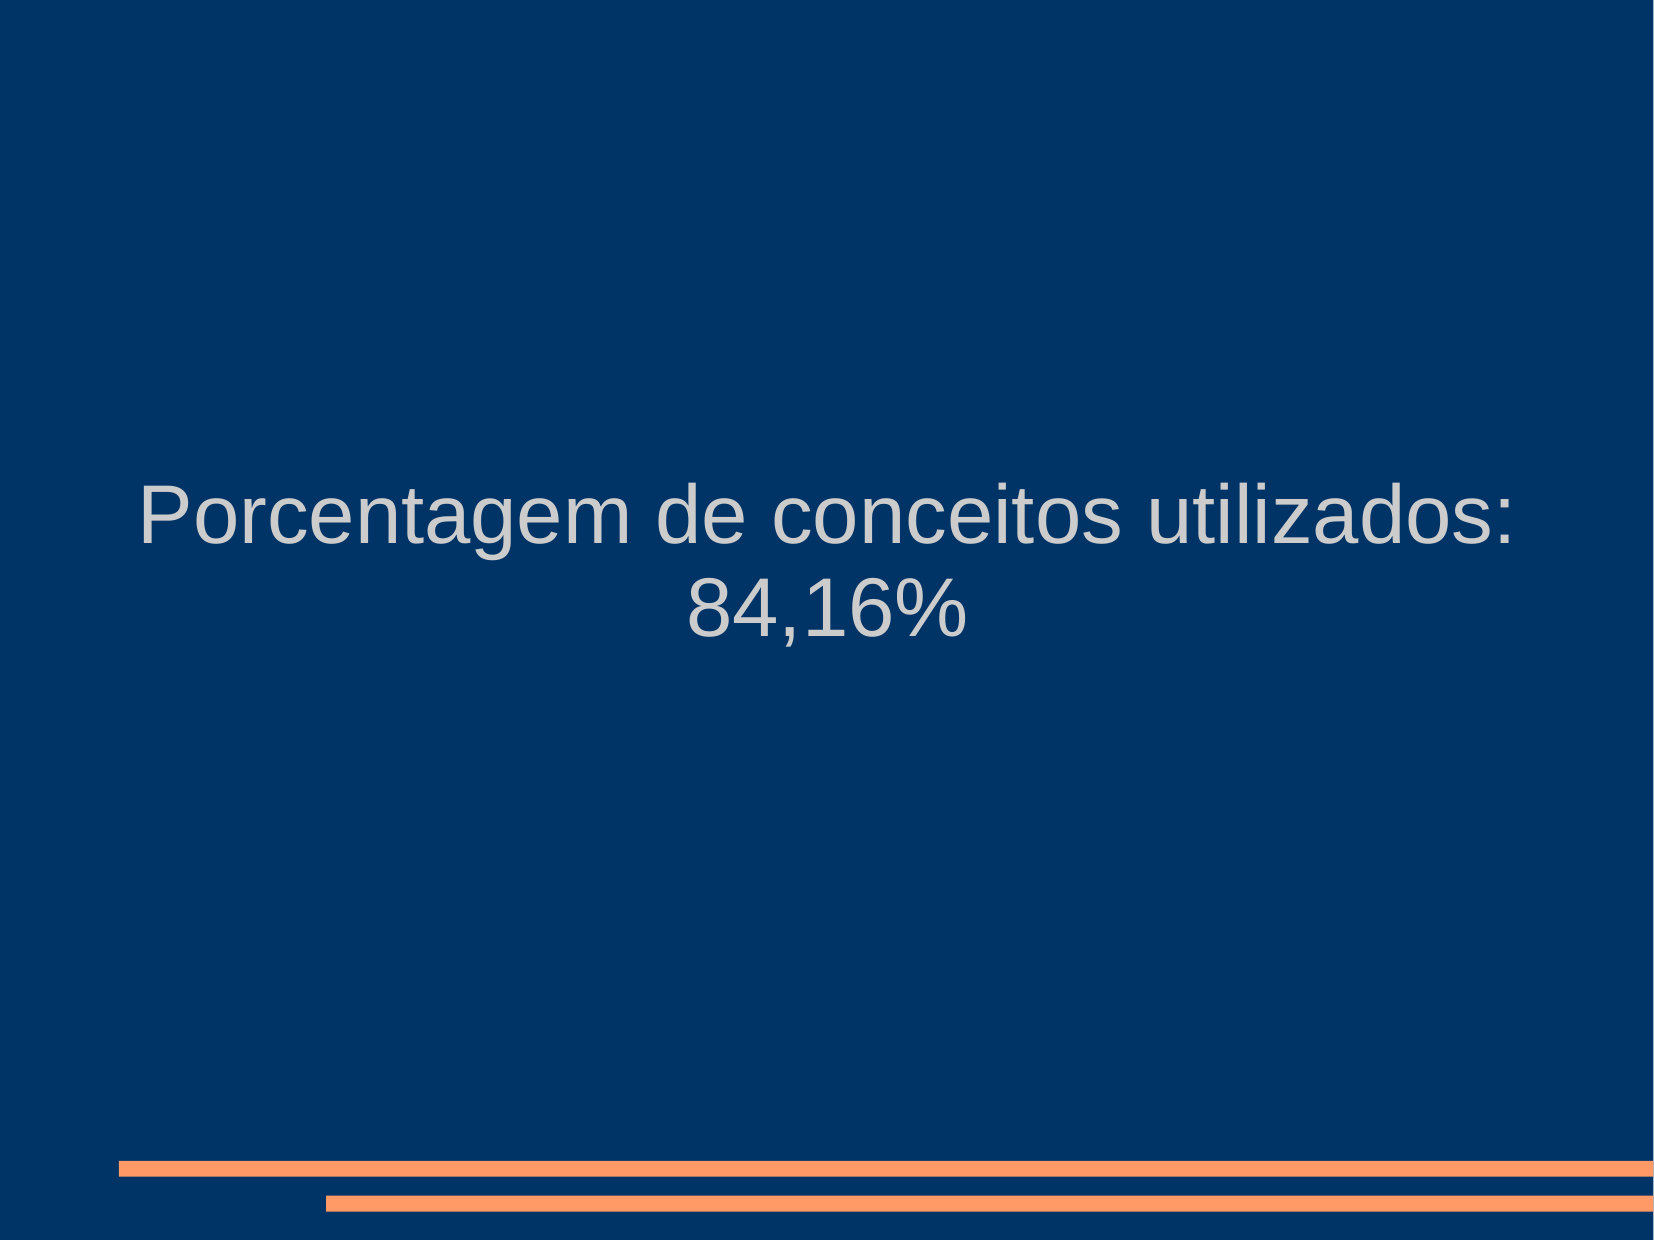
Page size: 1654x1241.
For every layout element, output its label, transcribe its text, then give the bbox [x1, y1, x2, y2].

subtitle Porcentagem de conceitos utilizados: 84,16% [121, 46, 1534, 1132]
